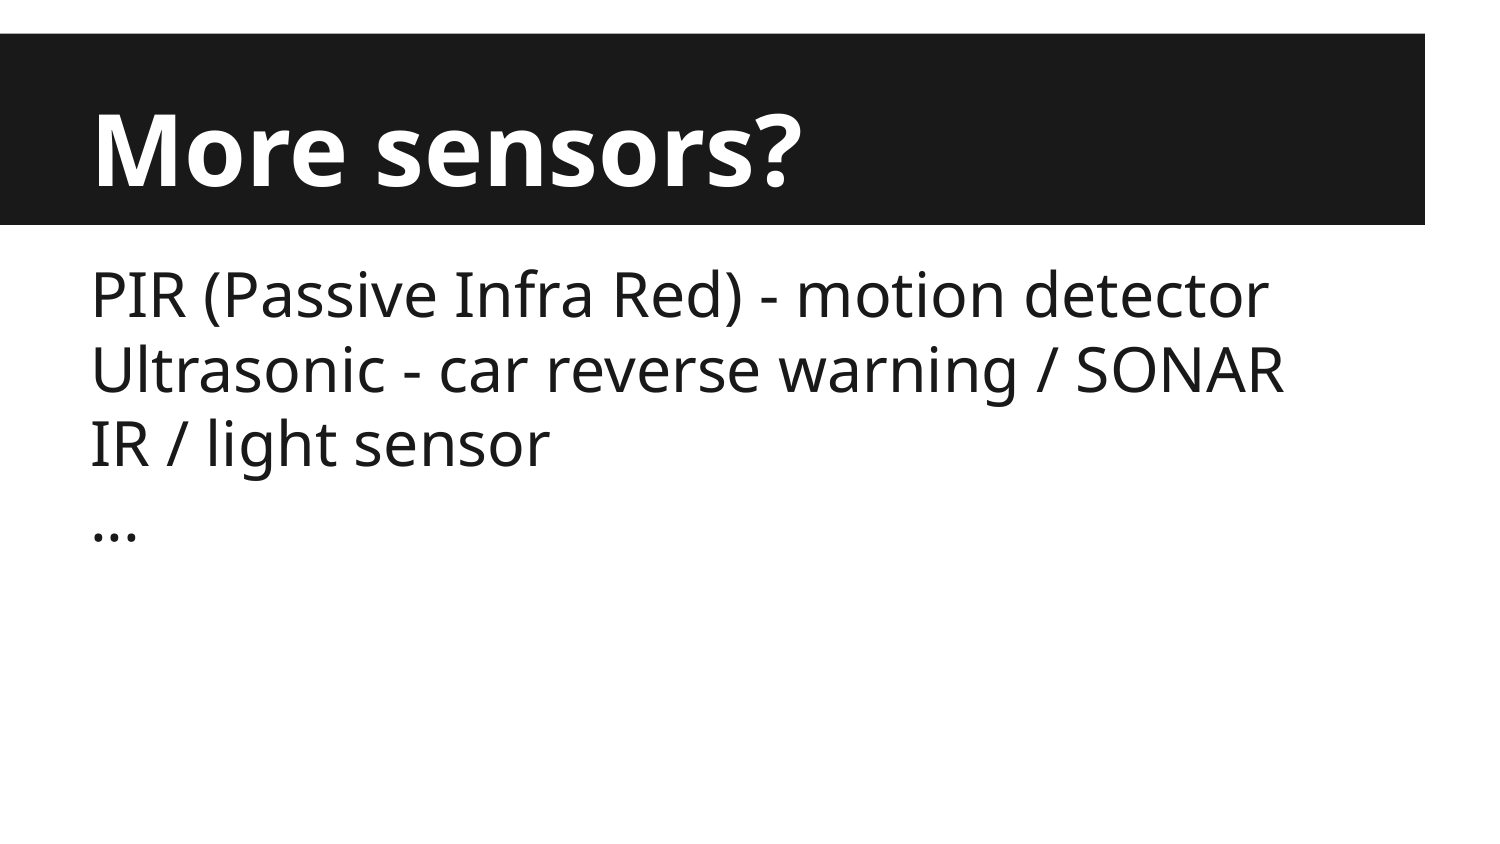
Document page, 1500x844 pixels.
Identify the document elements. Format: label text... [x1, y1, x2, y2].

title More sensors? [75, 33, 1425, 221]
list PIR (Passive Infra Red) - motion detector Ultrasonic - car reverse warning / SONAR IR / light sensor ... [75, 239, 1425, 808]
